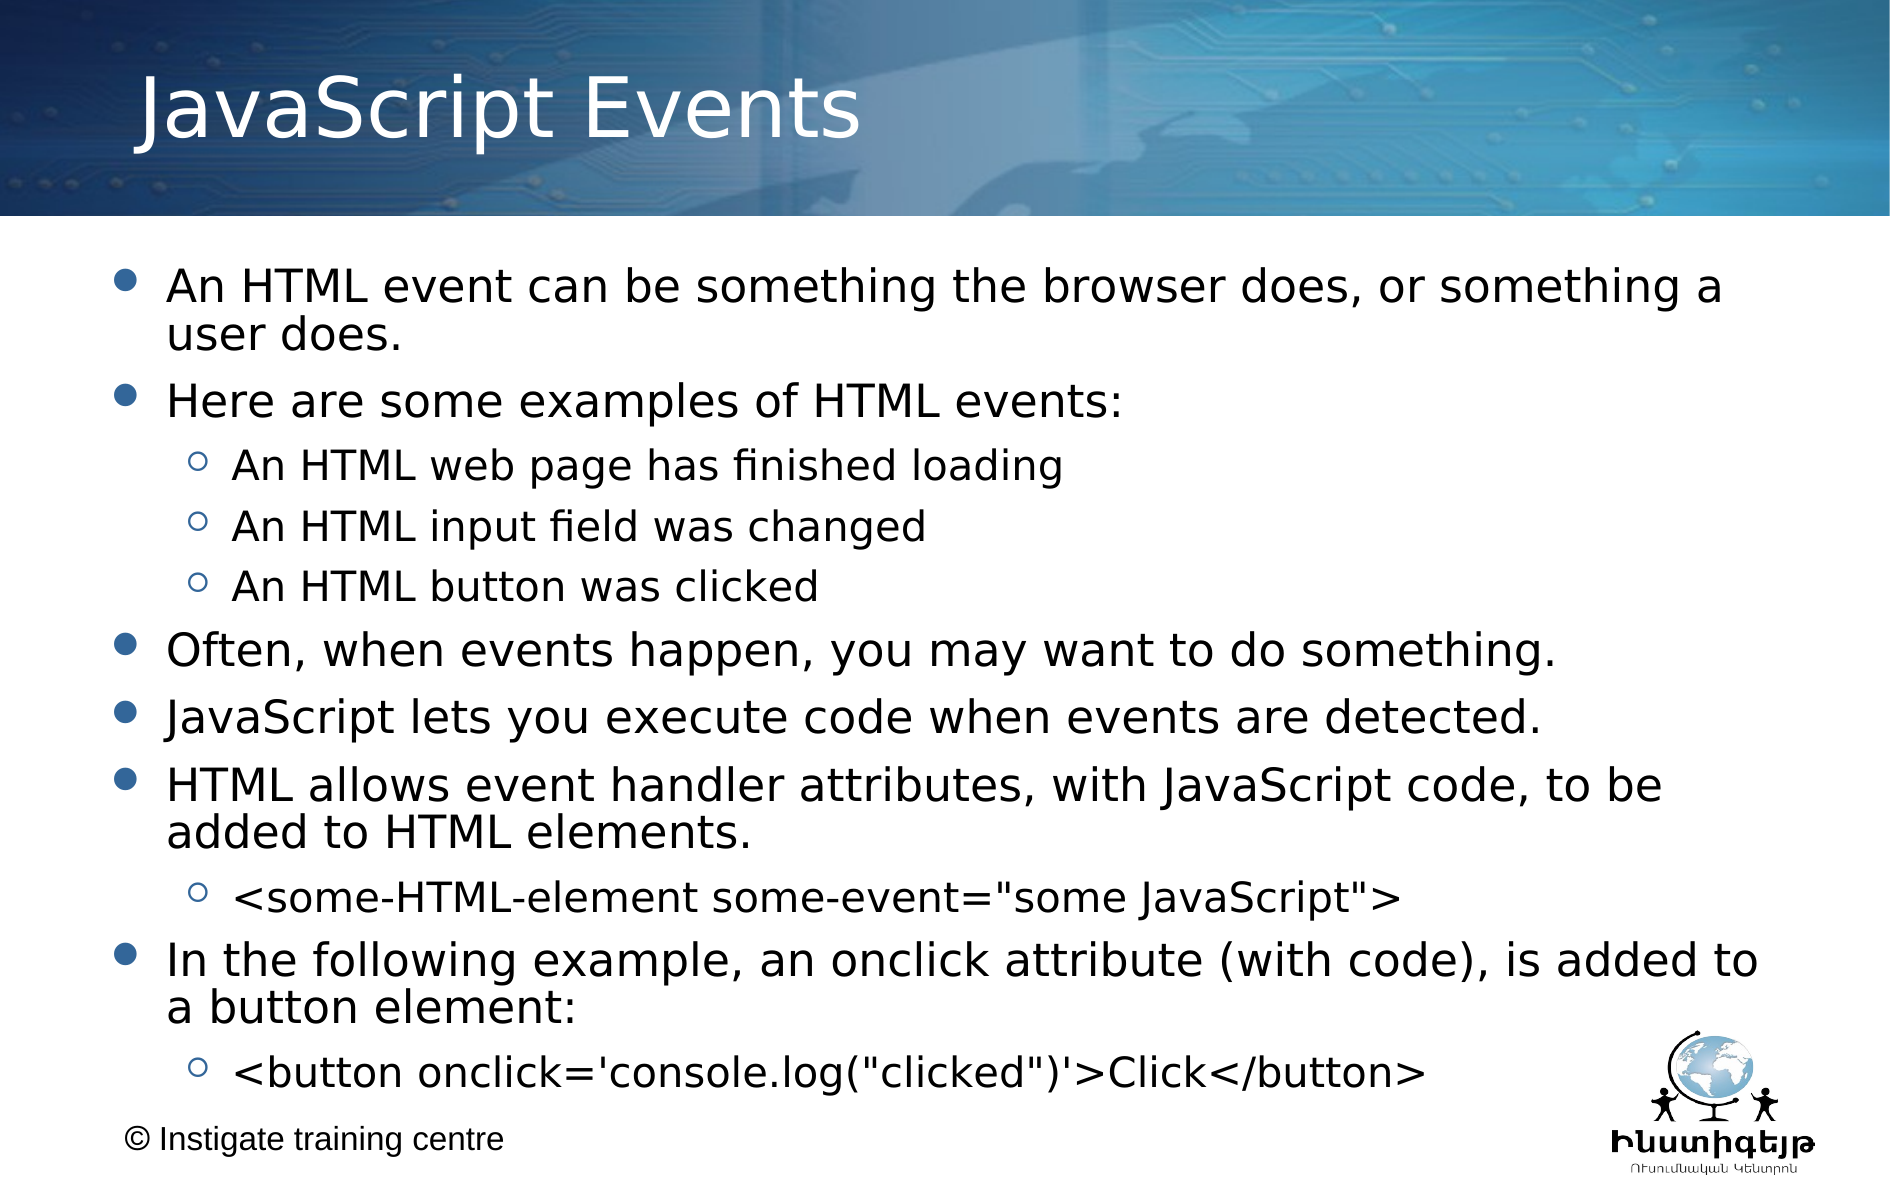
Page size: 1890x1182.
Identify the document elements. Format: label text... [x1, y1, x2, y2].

picture [1612, 1030, 1815, 1175]
text_box JavaScript Events [138, 82, 1801, 96]
list An HTML event can be something the browser does, or something a user does. Here are some examples of HTML events: An HTML web page has finished loading An HTML input field was changed An HTML button was clicked Often, when events happen, you may want to do something. JavaScript lets you execute code when events are detected. HTML allows event handler attributes, with JavaScript code, to be added to HTML elements. <some-HTML-element some-event="some JavaScript"> In the following example, an onclick attribute (with code), is added to a button element: <button onclick='console.log("clicked")'>Click</button> [110, 264, 1801, 291]
picture [0, 0, 1890, 216]
